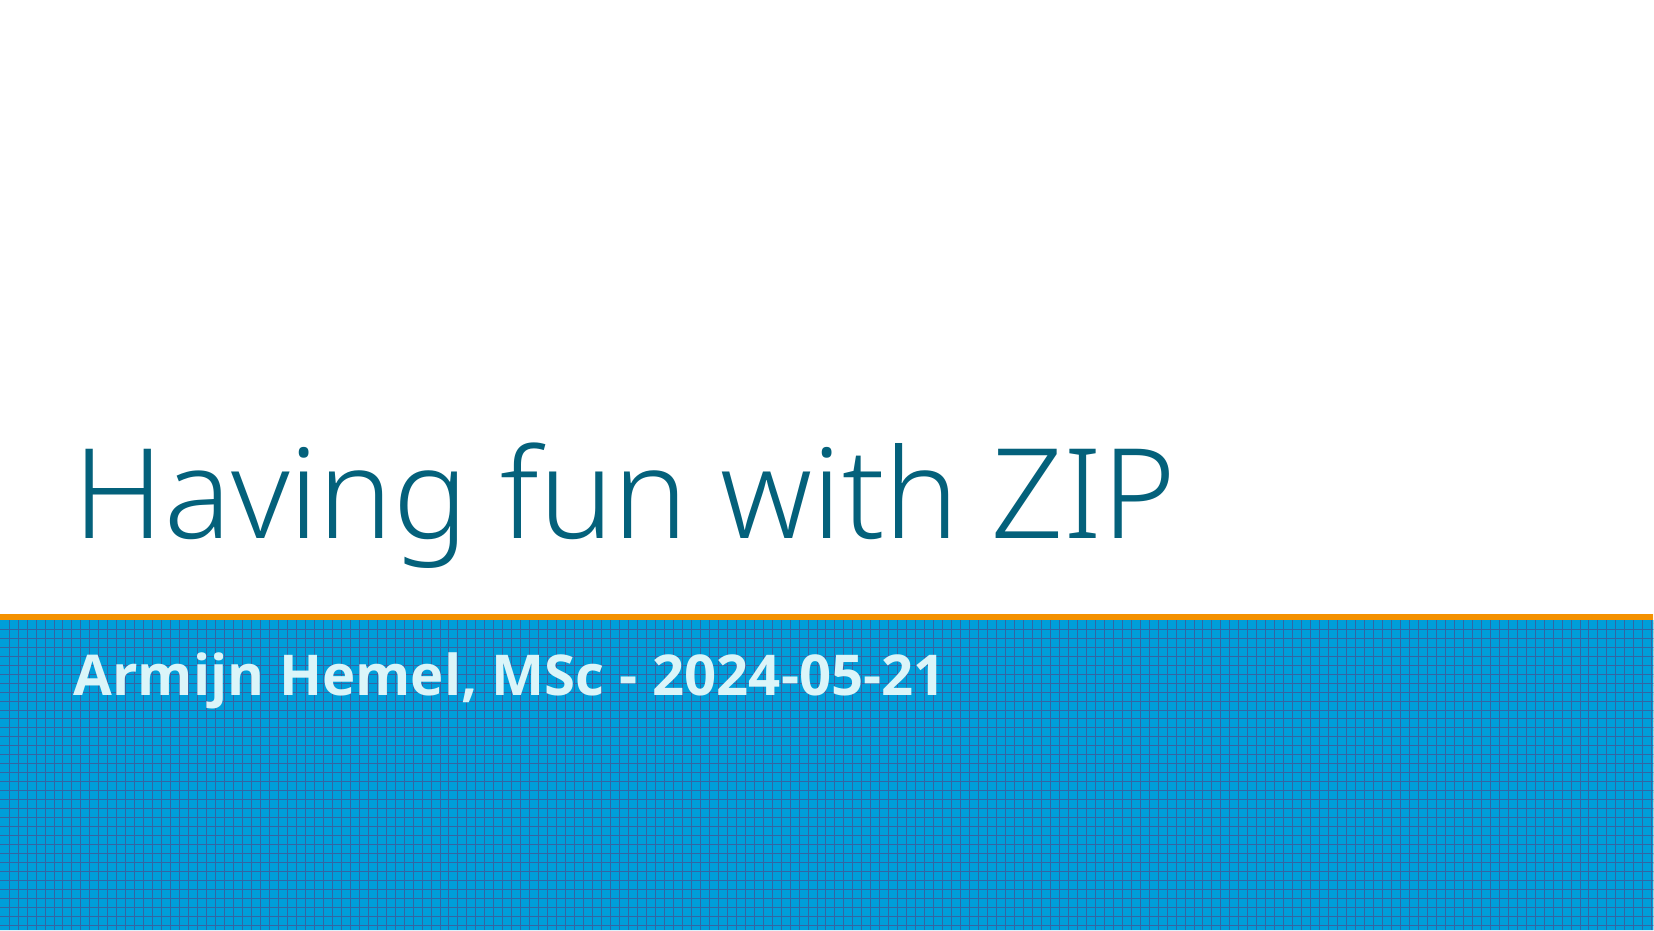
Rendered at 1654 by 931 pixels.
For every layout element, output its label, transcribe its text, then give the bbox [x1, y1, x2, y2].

title Having fun with ZIP [73, 44, 1551, 576]
subtitle Armijn Hemel, MSc - 2024-05-21 [73, 634, 1551, 827]
